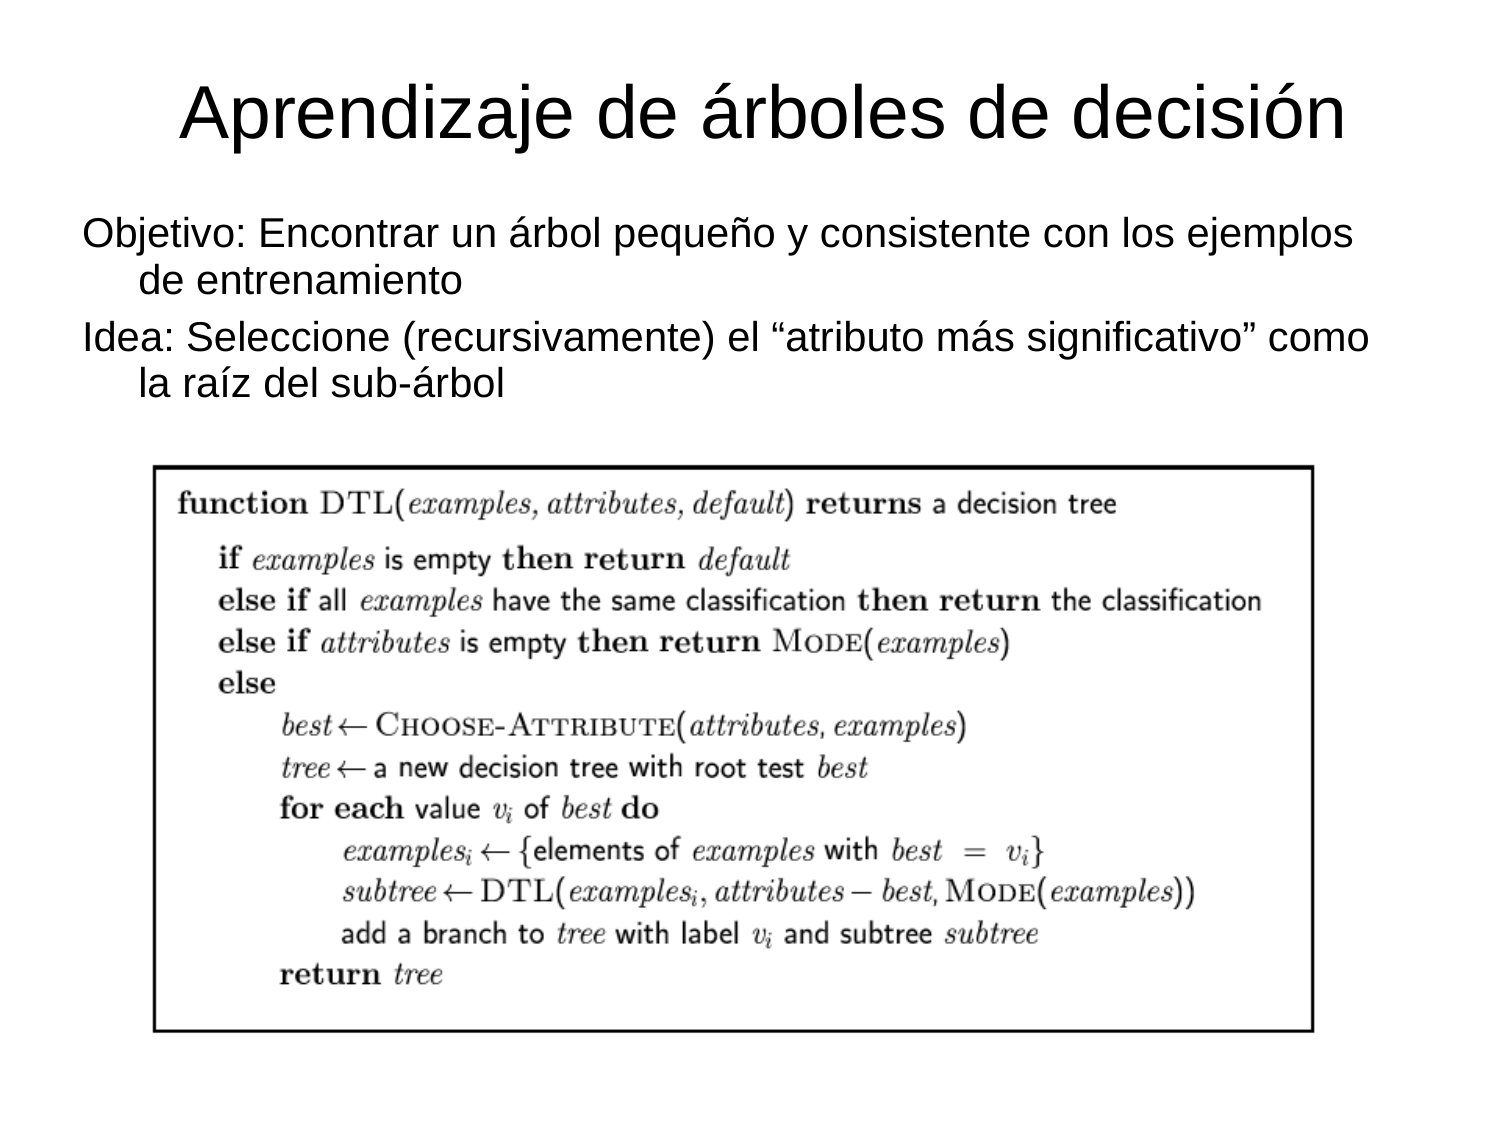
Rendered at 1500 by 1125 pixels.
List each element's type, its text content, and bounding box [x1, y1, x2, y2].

title Aprendizaje de árboles de decisión [88, 19, 1439, 207]
picture [137, 450, 1326, 1038]
list Objetivo: Encontrar un árbol pequeño y consistente con los ejemplos de entrenamiento Idea: Seleccione (recursivamente) el “atributo más significativo” como la raíz del sub-árbol [67, 202, 1418, 945]
